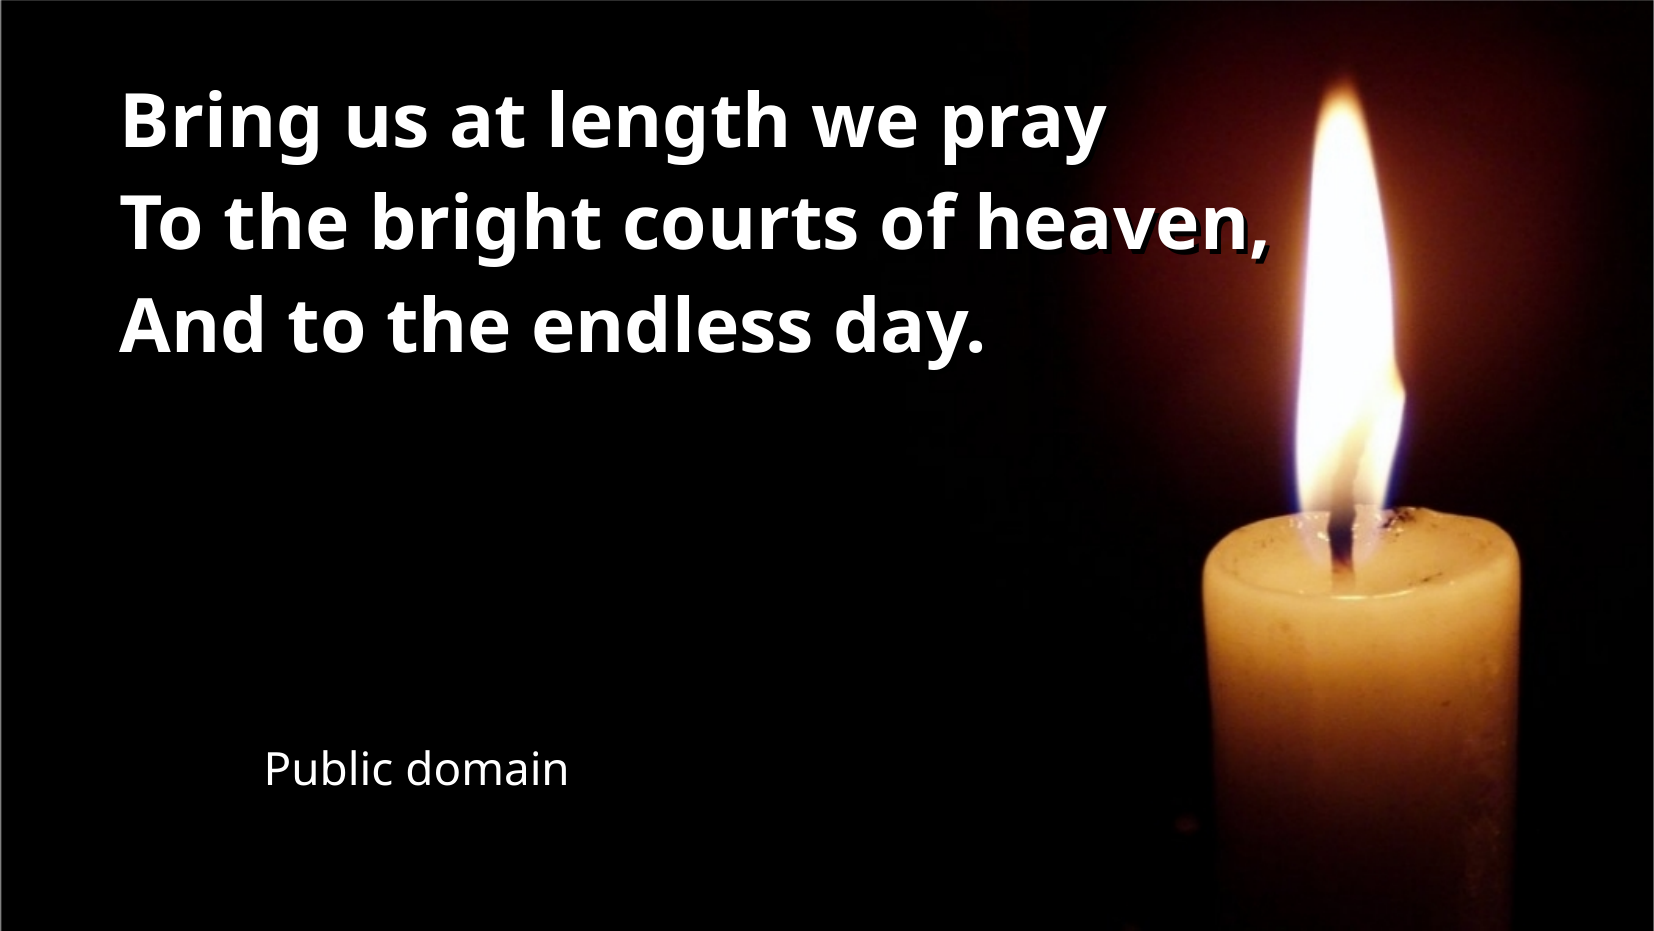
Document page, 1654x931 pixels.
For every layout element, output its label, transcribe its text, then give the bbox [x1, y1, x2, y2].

text_box Bring us at length we pray To the bright courts of heaven, And to the endless day. Public domain [105, 60, 1546, 834]
picture [0, 0, 1654, 931]
